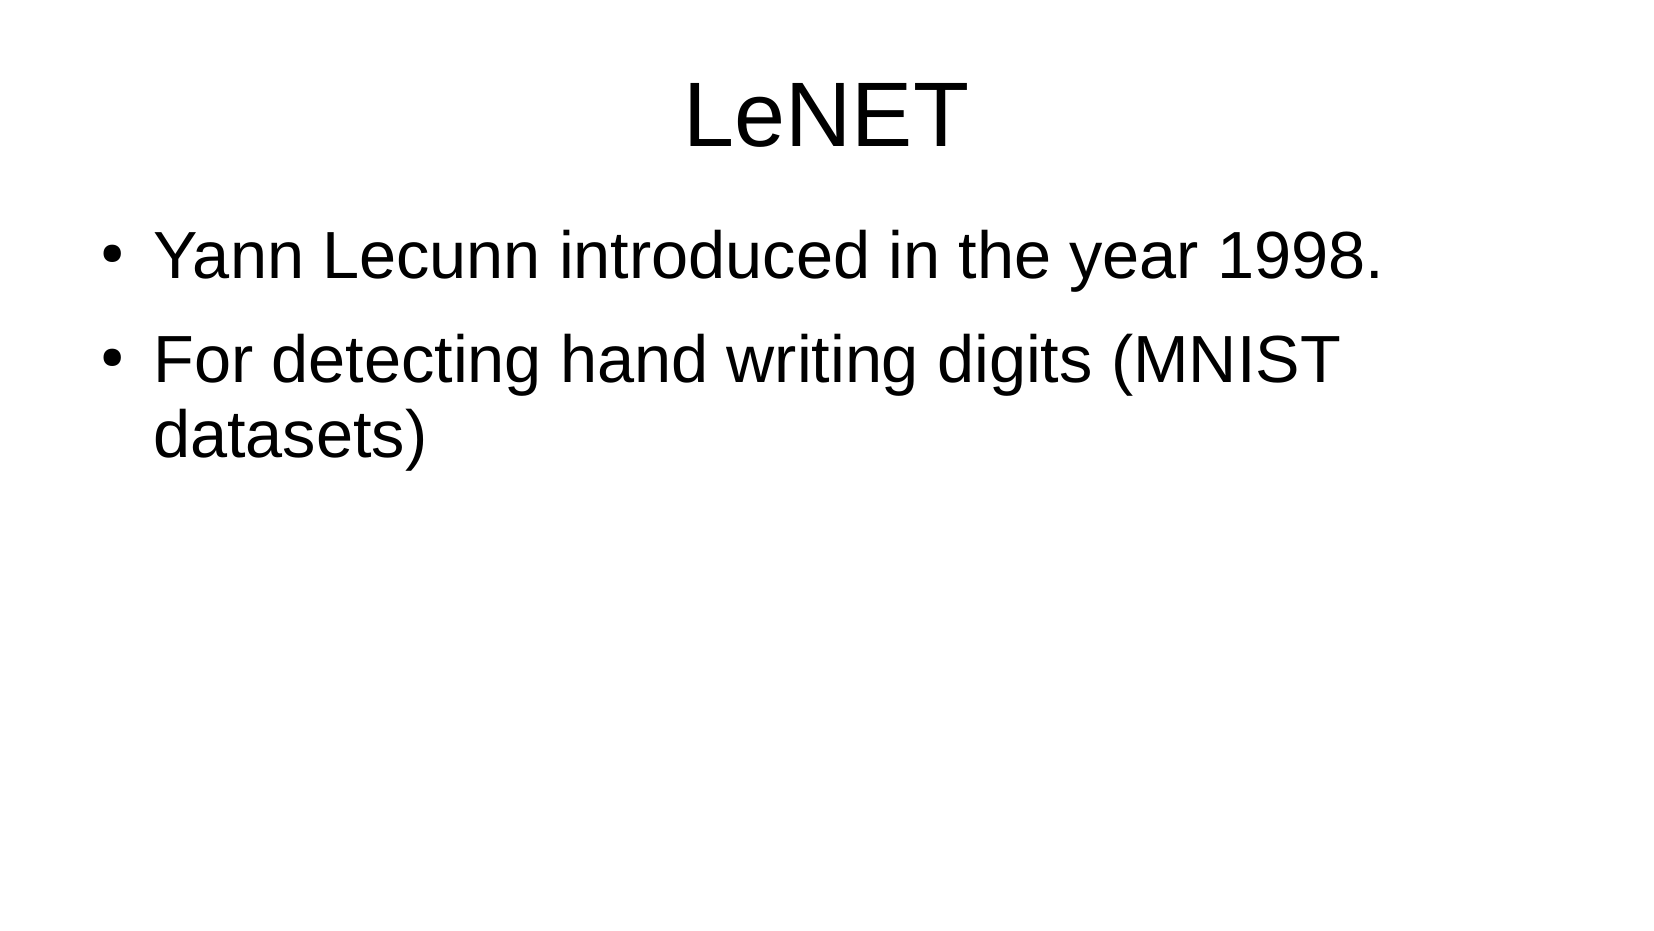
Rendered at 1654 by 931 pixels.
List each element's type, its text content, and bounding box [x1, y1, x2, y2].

list Yann Lecunn introduced in the year 1998. For detecting hand writing digits (MNIST datasets) [82, 217, 1571, 758]
title LeNET [82, 37, 1571, 193]
